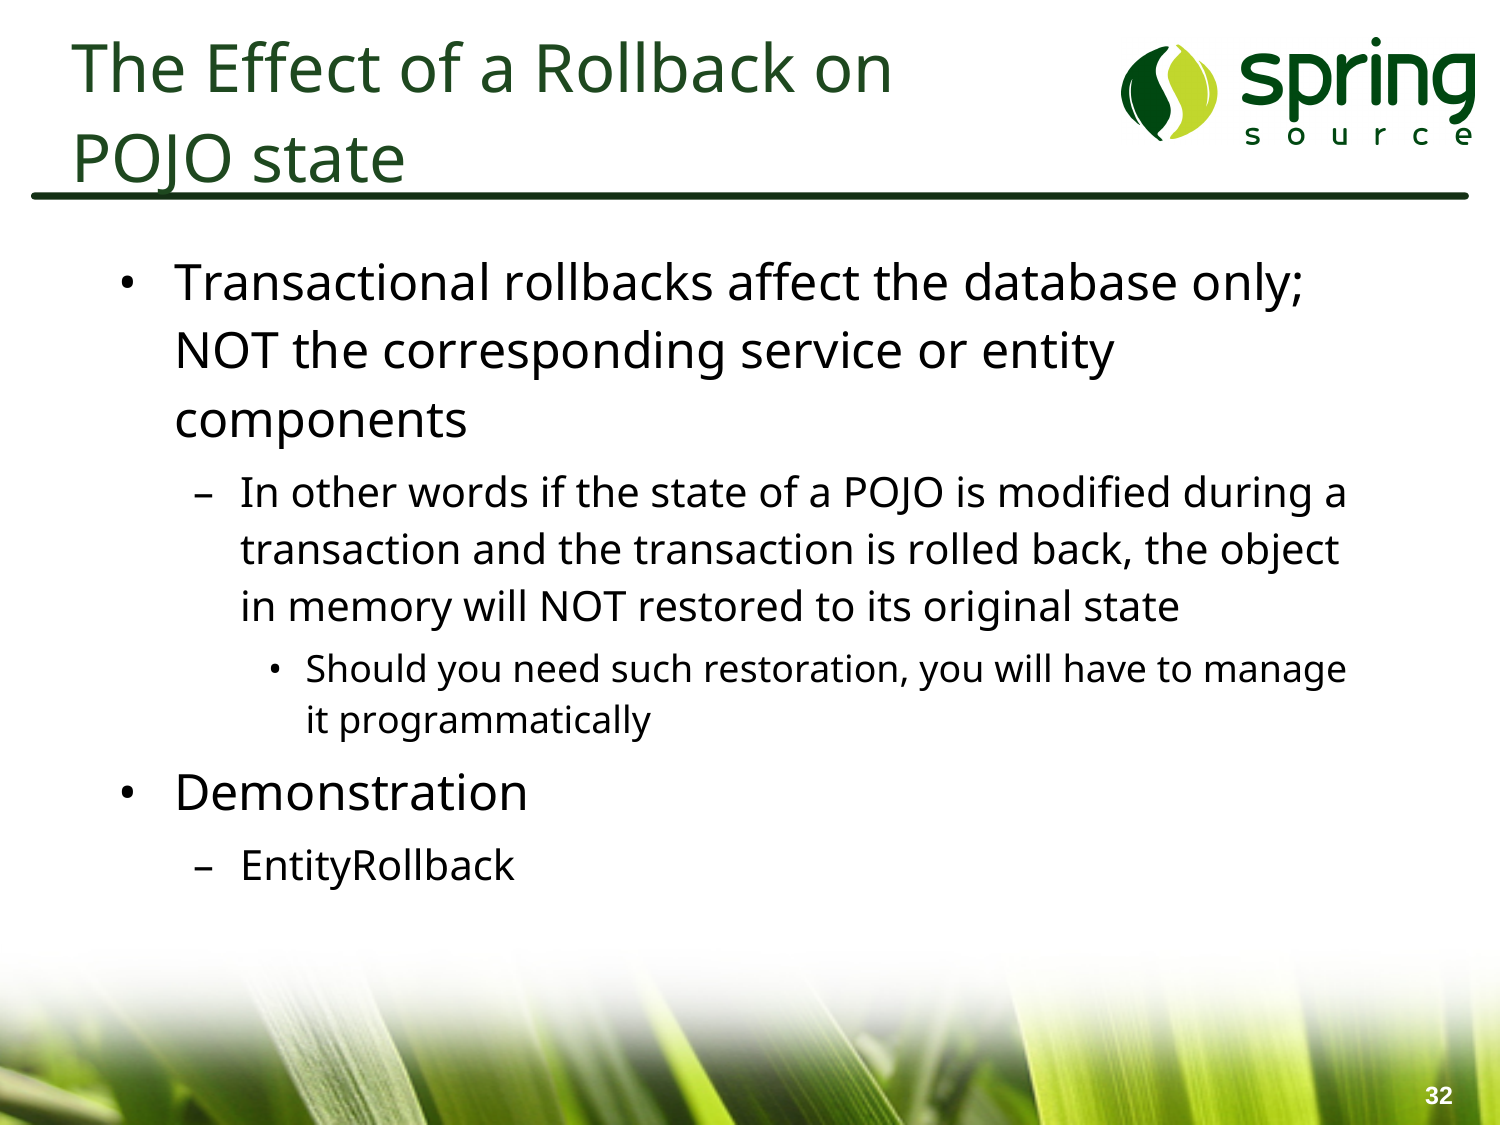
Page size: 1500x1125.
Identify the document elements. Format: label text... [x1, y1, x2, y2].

picture [0, 944, 1500, 1125]
picture [1121, 37, 1475, 145]
list Transactional rollbacks affect the database only; NOT the corresponding service or entity components In other words if the state of a POJO is modified during a transaction and the transaction is rolled back, the object in memory will NOT restored to its original state Should you need such restoration, you will have to manage it programmatically Demonstration EntityRollback [103, 239, 1394, 885]
title The Effect of a Rollback on POJO state [56, 13, 1089, 191]
